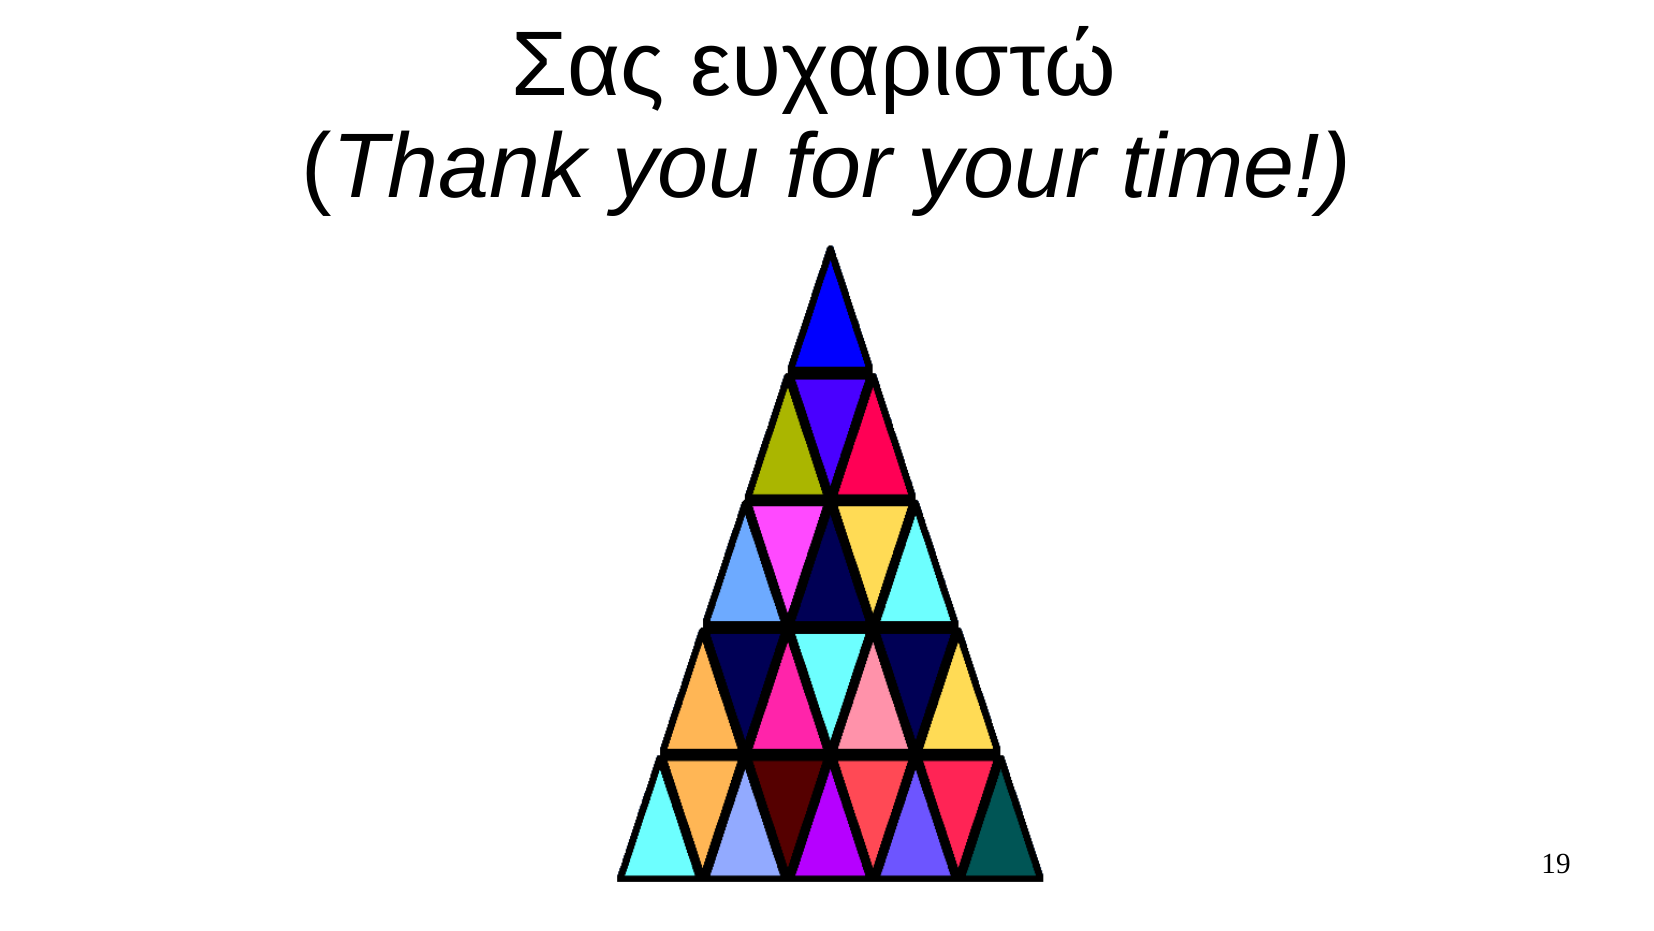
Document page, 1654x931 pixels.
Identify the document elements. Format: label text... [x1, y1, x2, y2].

title Σας ευχαριστώ (Thank you for your time!) [82, 12, 1571, 218]
picture [600, 224, 1053, 912]
